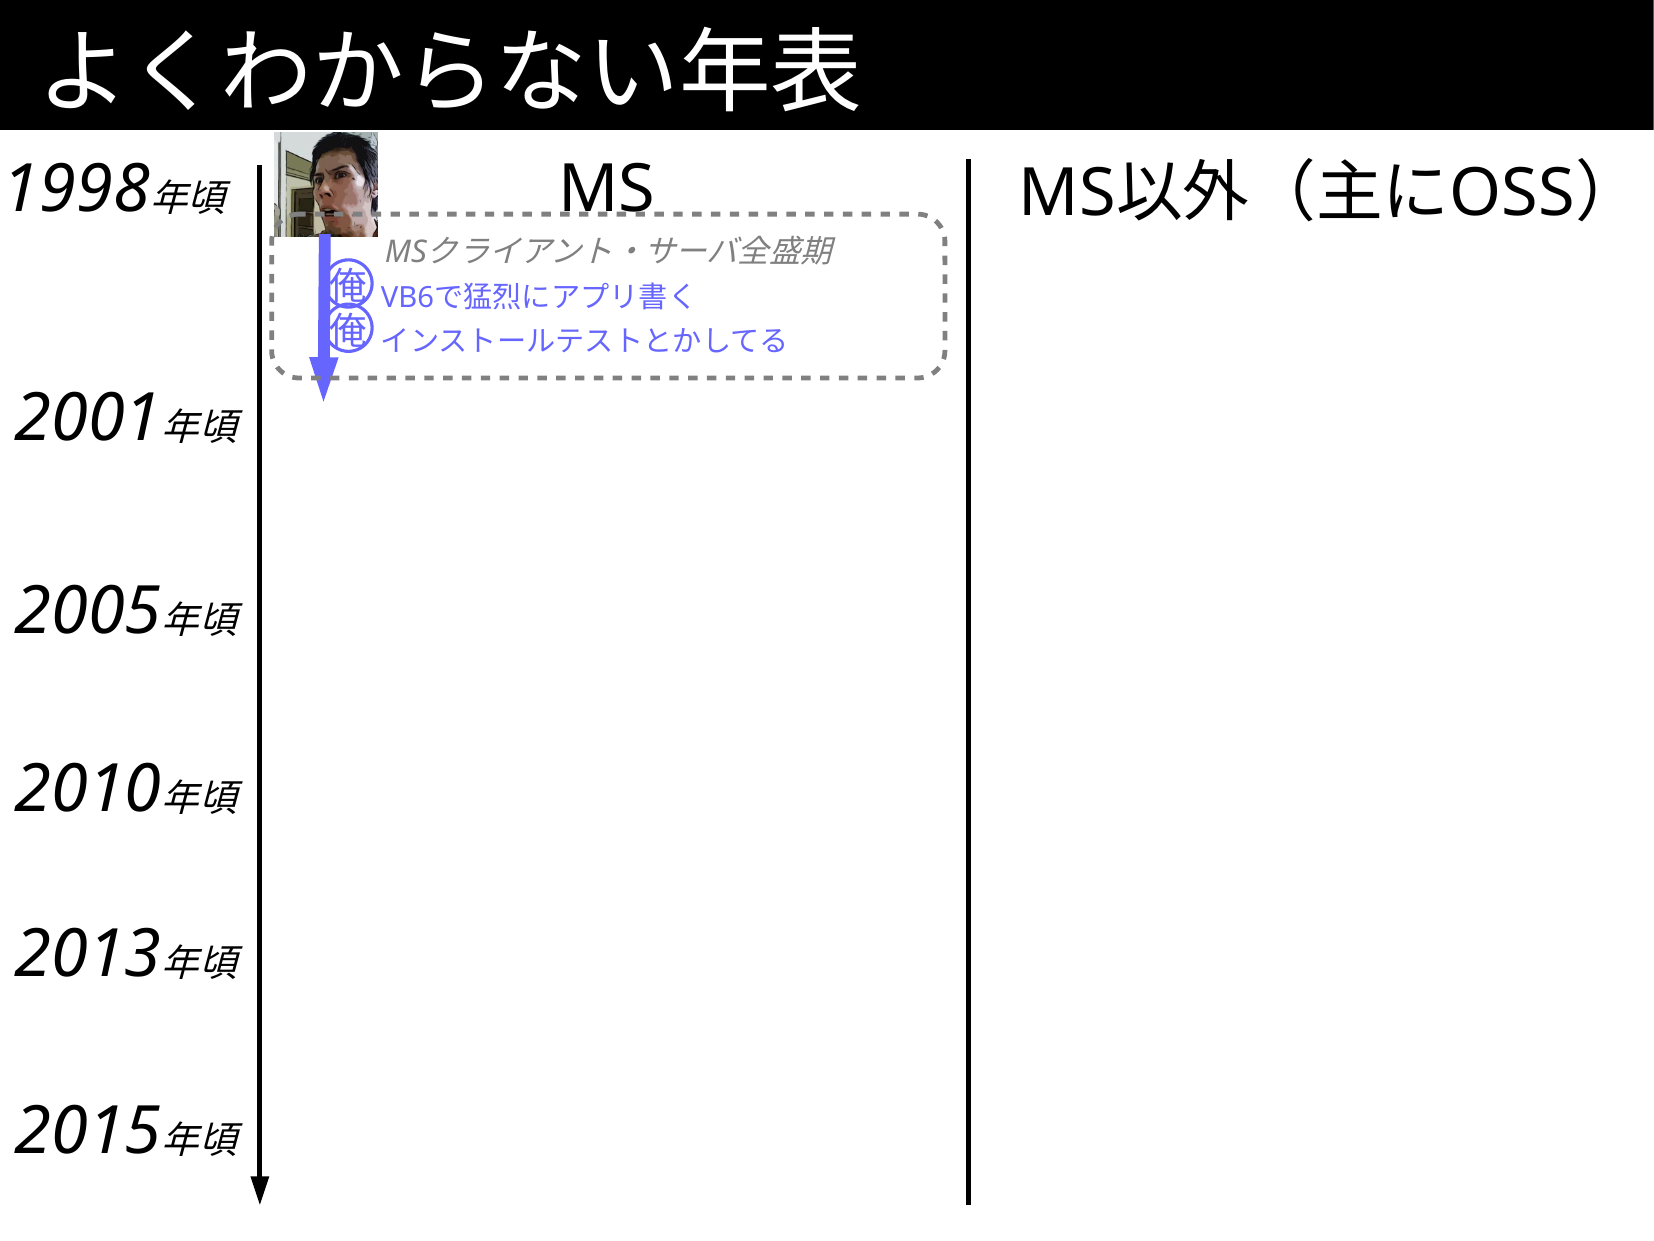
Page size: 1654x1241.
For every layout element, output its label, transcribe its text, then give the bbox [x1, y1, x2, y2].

text_box 1998年頃 [0, 132, 249, 215]
text_box 2010年頃 [0, 732, 260, 815]
text_box MS以外（主にOSS） [1003, 131, 1654, 215]
text_box 俺 [324, 259, 366, 306]
text_box MSクライアント・サーバ全盛期 [271, 214, 945, 379]
text_box 2001年頃 [0, 361, 260, 444]
text_box 俺 [324, 304, 366, 352]
title よくわからない年表 [22, 2, 1653, 133]
text_box 2015年頃 [0, 1074, 260, 1157]
text_box VB6で猛烈にアプリ書く [366, 265, 922, 309]
text_box MS [543, 132, 686, 214]
text_box 2013年頃 [0, 897, 260, 980]
text_box インストールテストとかしてる [366, 309, 922, 355]
text_box 2005年頃 [0, 555, 296, 638]
picture [274, 132, 378, 228]
